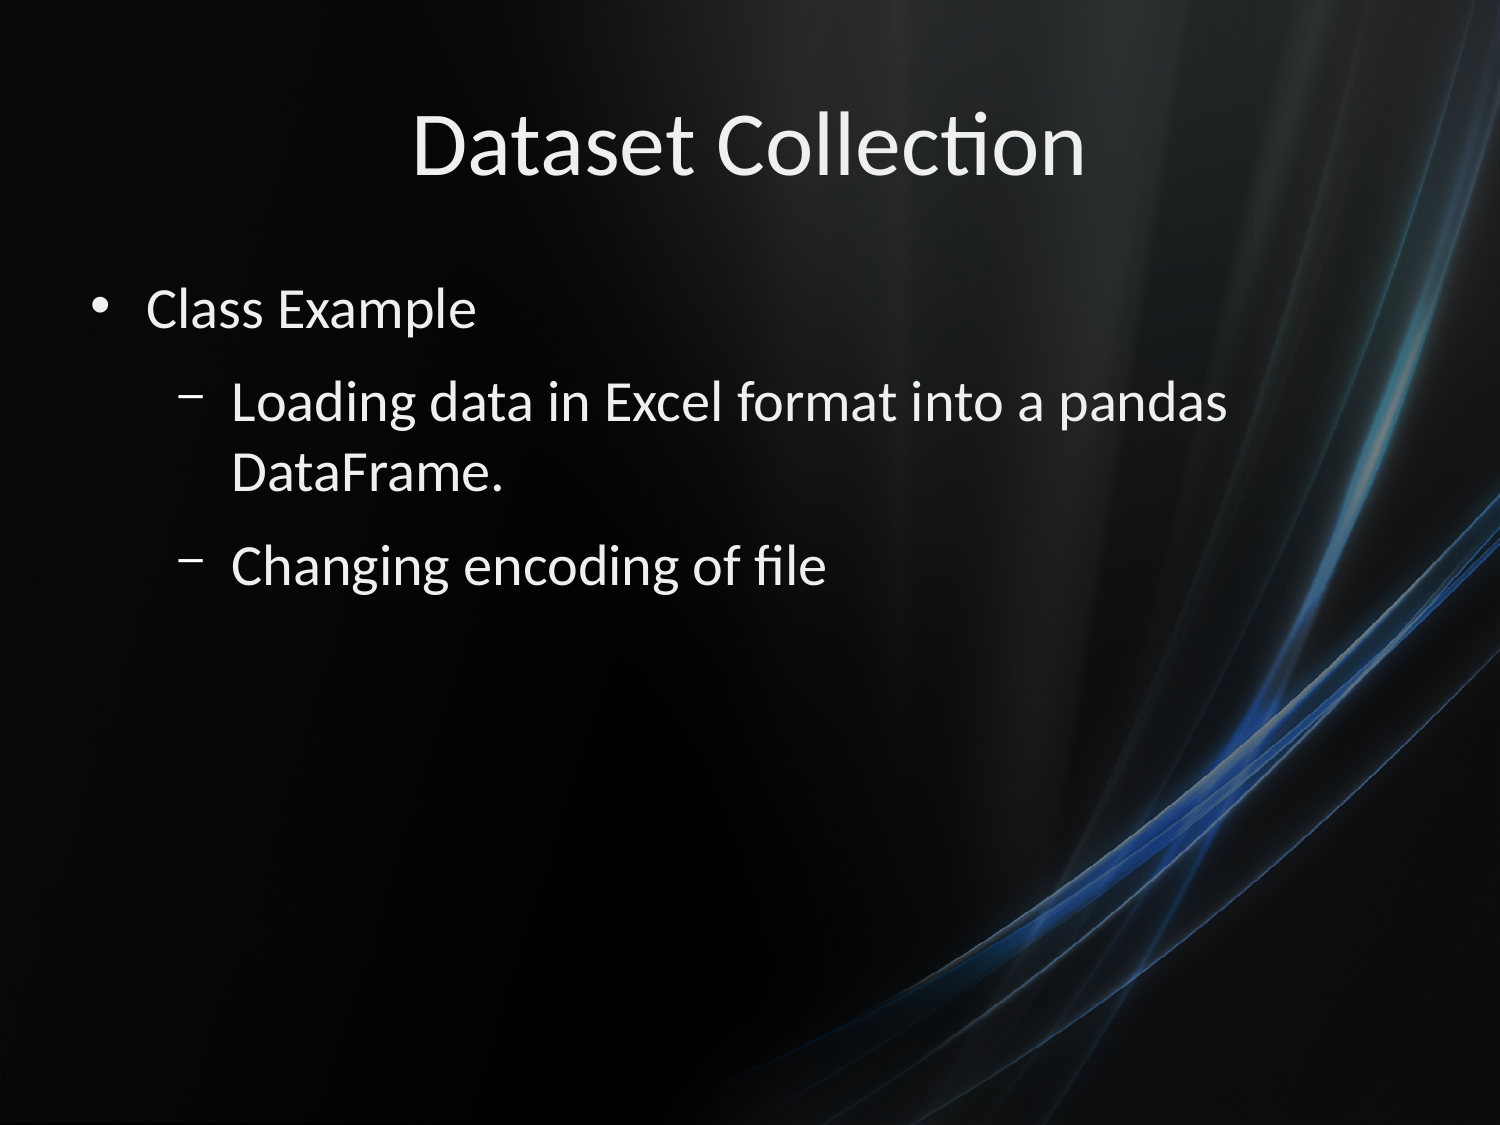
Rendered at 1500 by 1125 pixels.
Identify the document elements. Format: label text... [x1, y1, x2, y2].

picture [0, 0, 1500, 1125]
list Class Example Loading data in Excel format into a pandas DataFrame. Changing encoding of file [75, 262, 1425, 1005]
title Dataset Collection [75, 45, 1425, 233]
